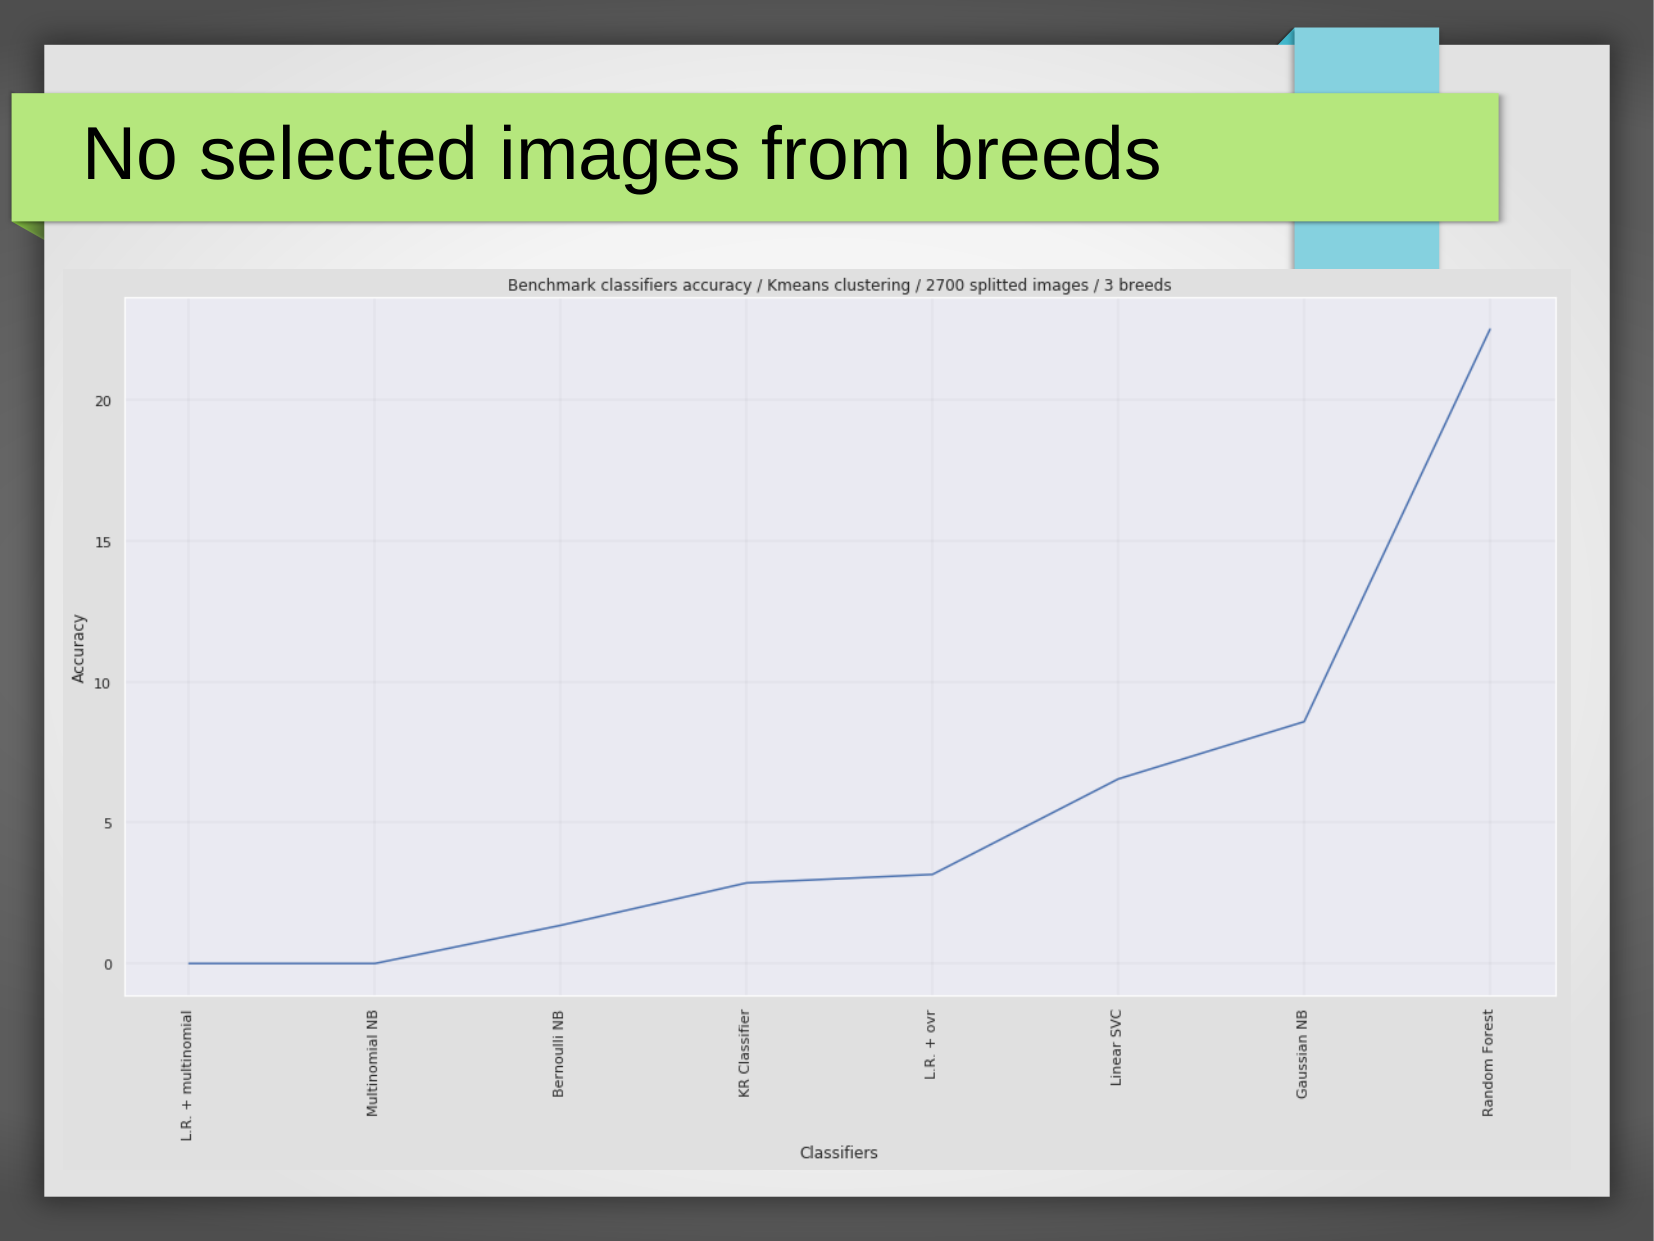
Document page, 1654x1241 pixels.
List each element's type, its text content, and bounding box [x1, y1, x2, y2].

title No selected images from breeds [82, 94, 1264, 213]
picture [0, 0, 1654, 1241]
